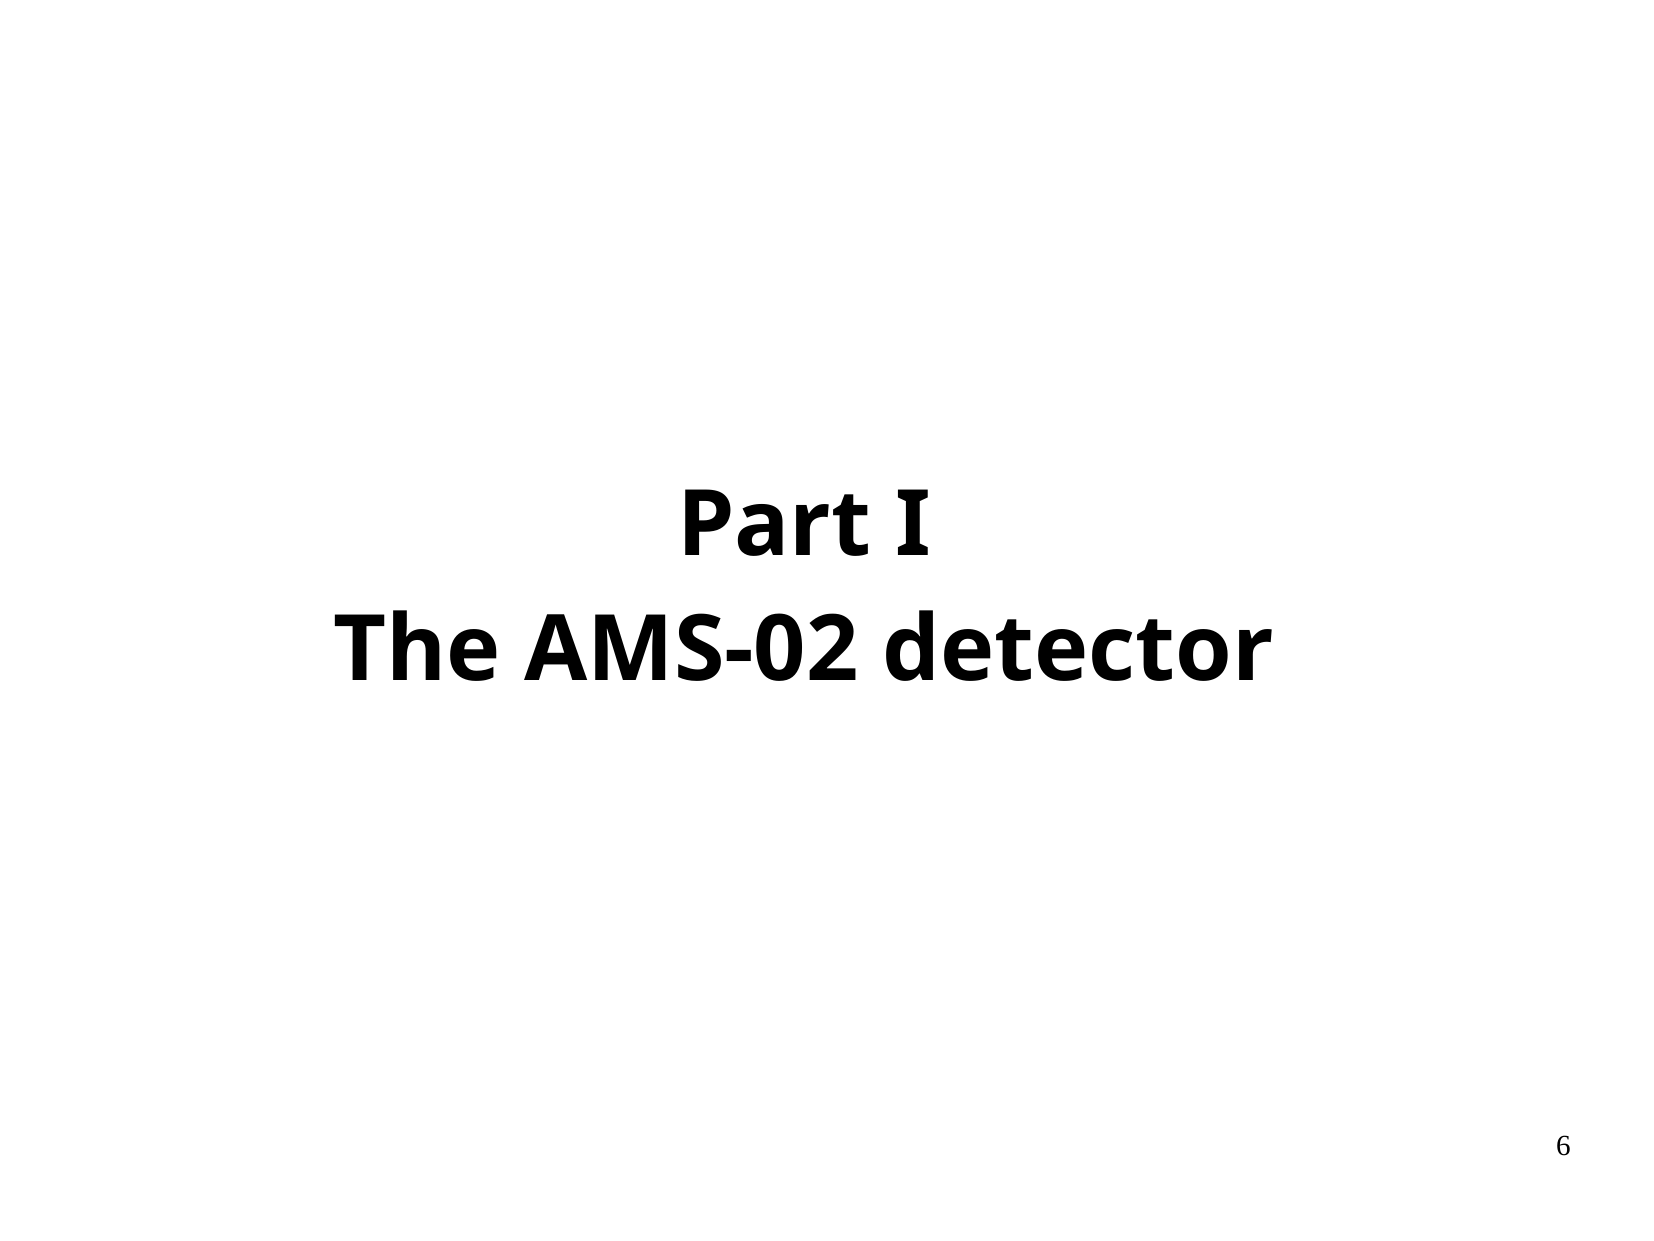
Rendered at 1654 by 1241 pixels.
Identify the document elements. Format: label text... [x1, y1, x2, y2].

title Part I The AMS-02 detector [59, 459, 1549, 706]
